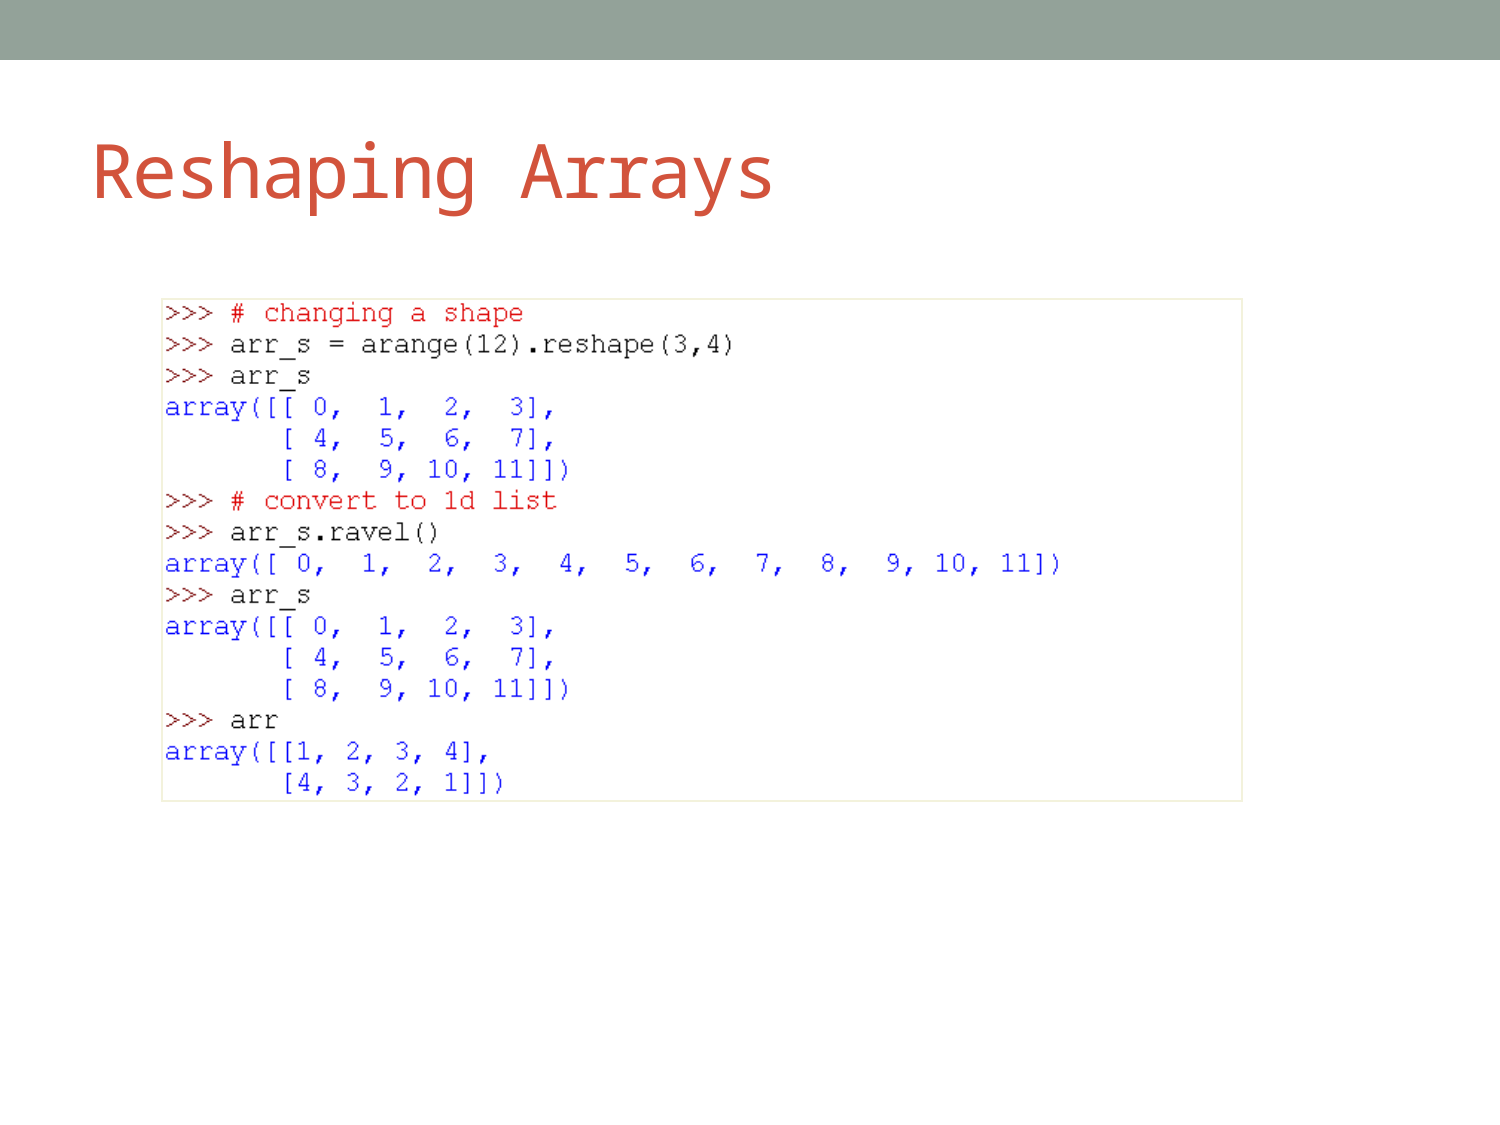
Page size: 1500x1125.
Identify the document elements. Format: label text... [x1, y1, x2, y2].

title Reshaping Arrays [75, 87, 1426, 251]
picture [162, 299, 1241, 801]
